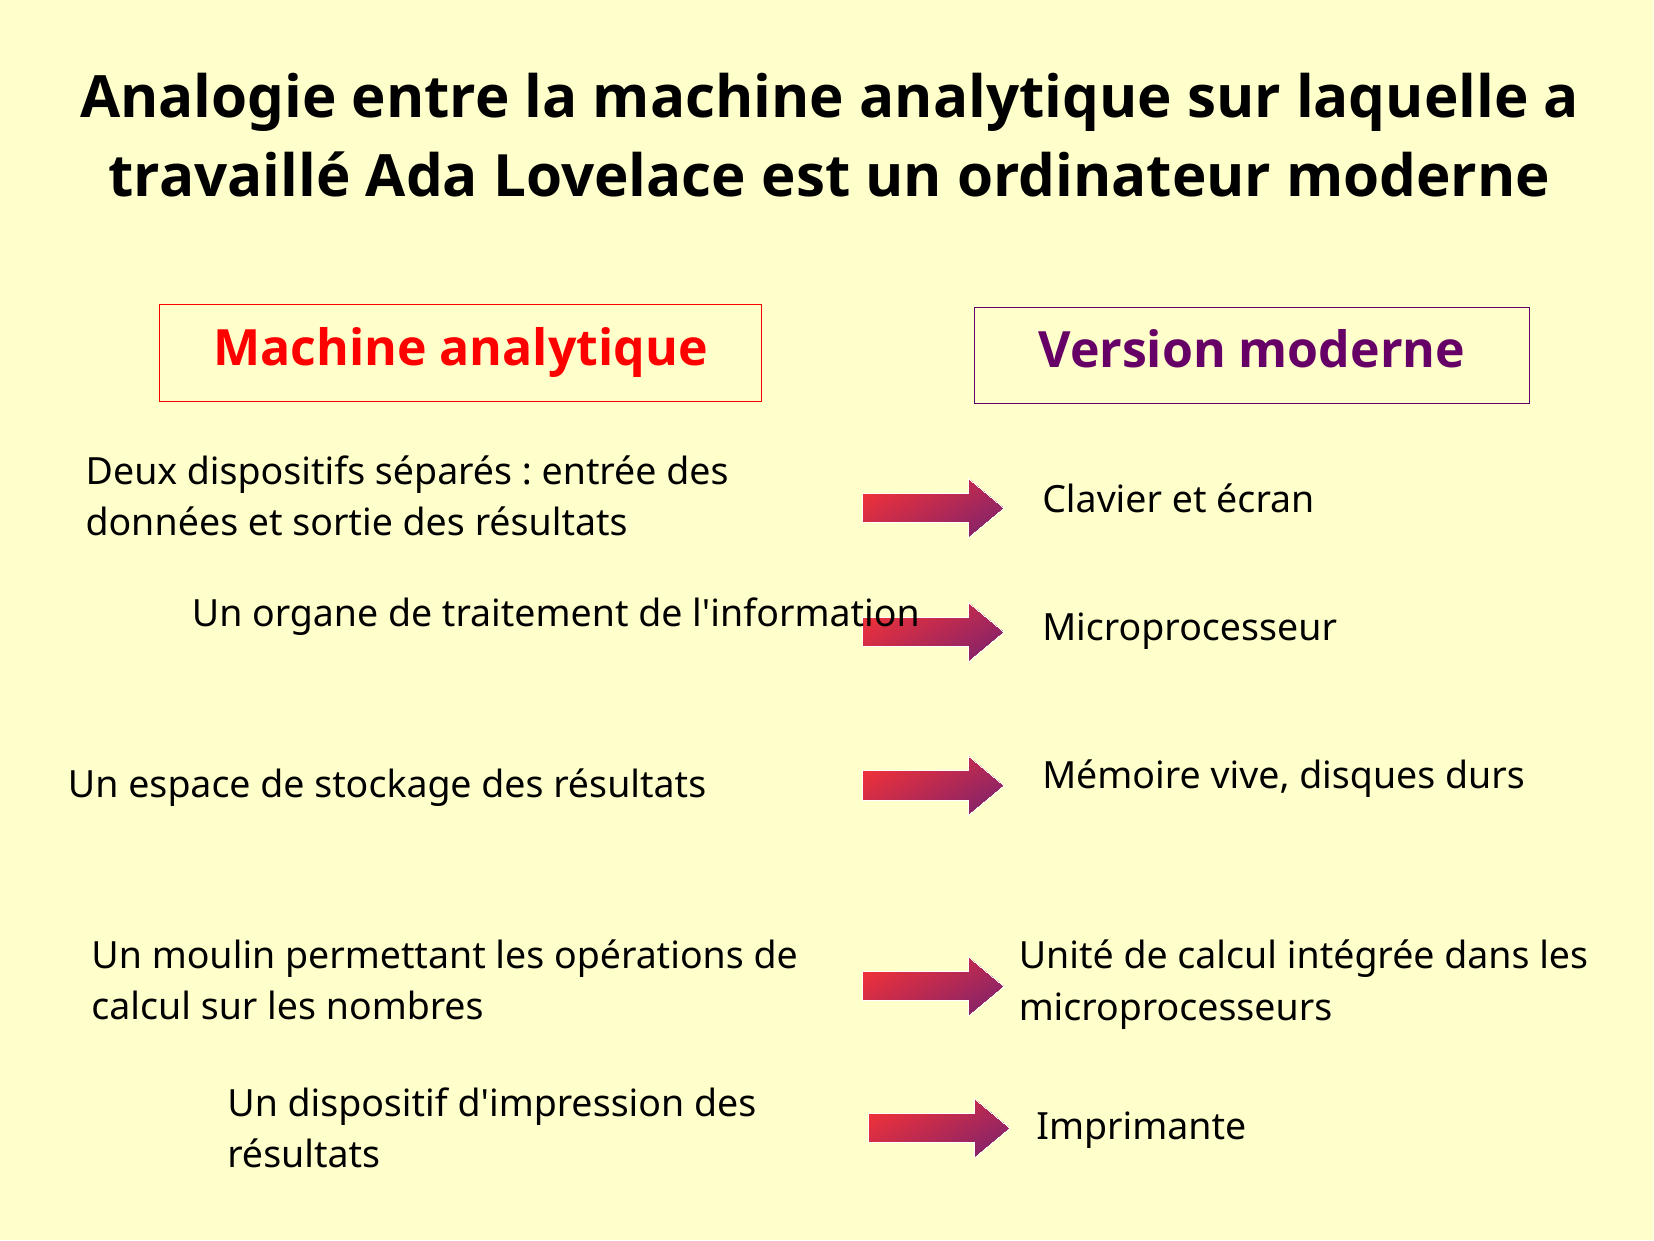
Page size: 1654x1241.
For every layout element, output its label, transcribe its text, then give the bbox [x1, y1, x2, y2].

text_box Version moderne [974, 307, 1530, 404]
text_box Mémoire vive, disques durs [1027, 741, 1654, 845]
text_box [869, 956, 1003, 1016]
title Analogie entre la machine analytique sur laquelle a travaillé Ada Lovelace est un ordinateur moderne [17, 0, 1642, 278]
text_box [892, 755, 1004, 816]
text_box Un dispositif d'impression des résultats [177, 1068, 833, 1205]
text_box Deux dispositifs séparés : entrée des données et sortie des résultats [35, 437, 863, 573]
text_box [868, 1098, 1010, 1158]
text_box Un organe de traitement de l'information [141, 578, 957, 721]
text_box Un moulin permettant les opérations de calcul sur les nombres [41, 921, 869, 1057]
text_box Machine analytique [159, 304, 762, 402]
text_box Unité de calcul intégrée dans les microprocesseurs [1003, 921, 1630, 1069]
text_box Un espace de stockage des résultats [17, 750, 892, 892]
text_box Imprimante [1021, 1092, 1312, 1176]
text_box Microprocesseur [1027, 593, 1430, 674]
text_box Clavier et écran [1027, 464, 1477, 585]
text_box [862, 478, 1004, 538]
text_box [957, 602, 1004, 662]
